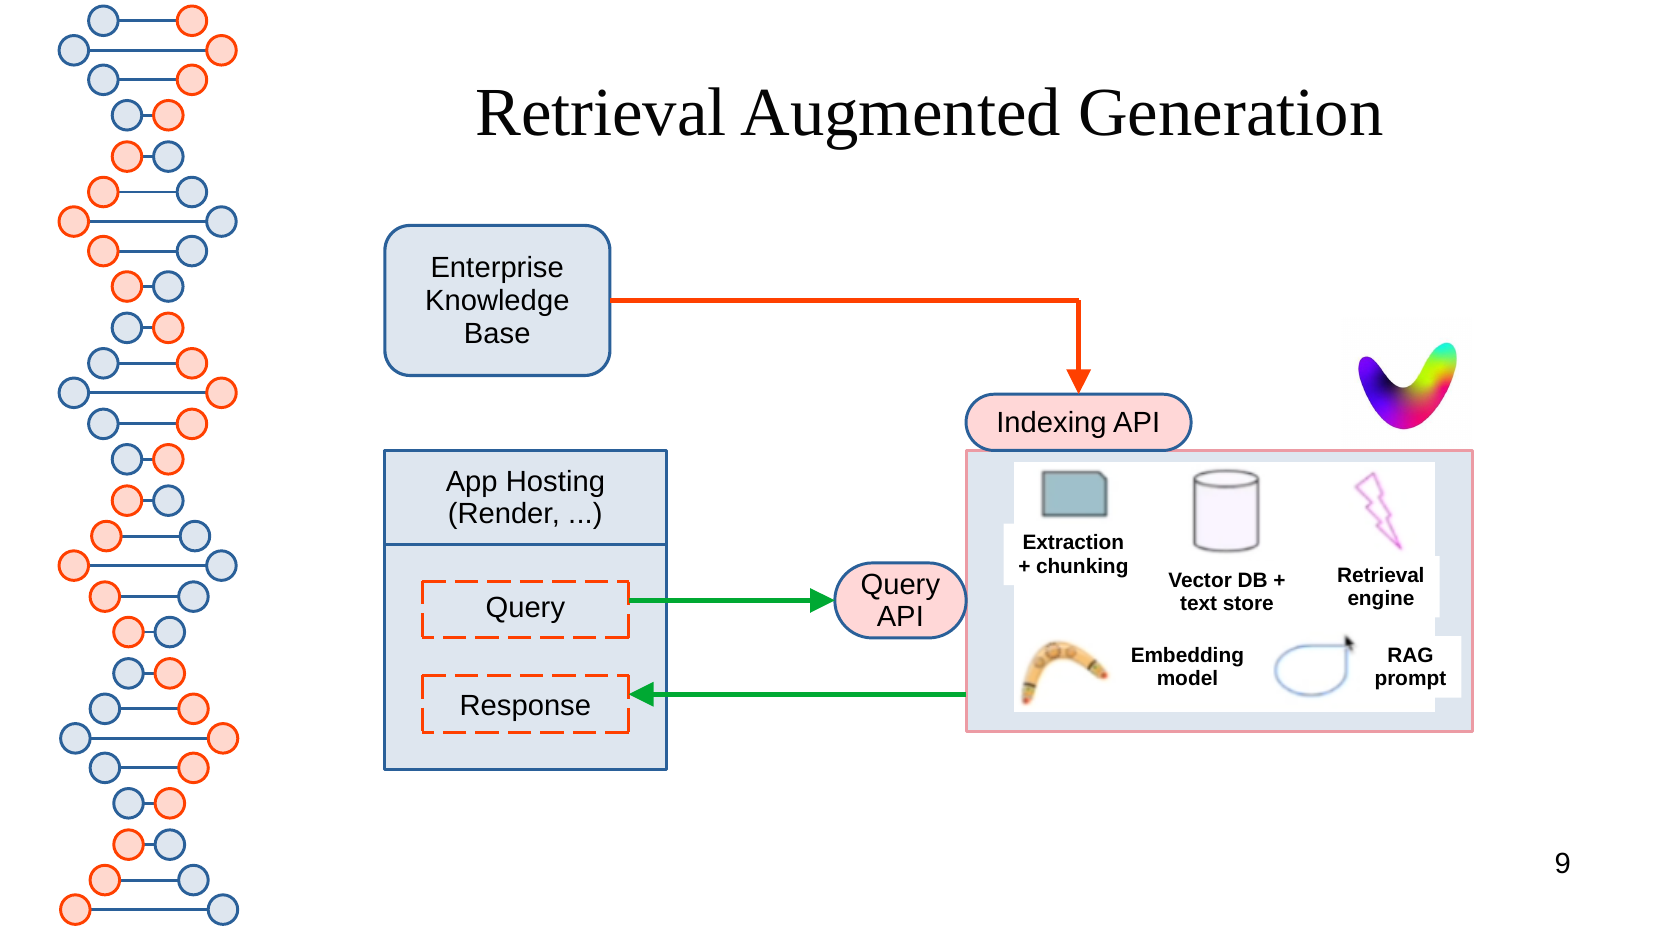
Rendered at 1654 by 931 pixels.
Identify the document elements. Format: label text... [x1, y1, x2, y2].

text_box Indexing API [966, 394, 1192, 451]
text_box Query API [834, 562, 967, 638]
text_box App Hosting (Render, ...) [384, 450, 667, 544]
text_box [966, 450, 1473, 732]
text_box RAG prompt [1359, 636, 1462, 698]
title Retrieval Augmented Generation [265, 35, 1595, 189]
picture [1341, 317, 1472, 449]
text_box Enterprise Knowledge Base [384, 225, 610, 376]
text_box Embedding model [1116, 636, 1260, 698]
text_box Query Response [384, 544, 667, 770]
text_box Vector DB + text store [1153, 561, 1301, 623]
text_box Retrieval engine [1322, 556, 1440, 618]
text_box Extraction + chunking [1003, 523, 1144, 586]
picture [1014, 462, 1435, 712]
